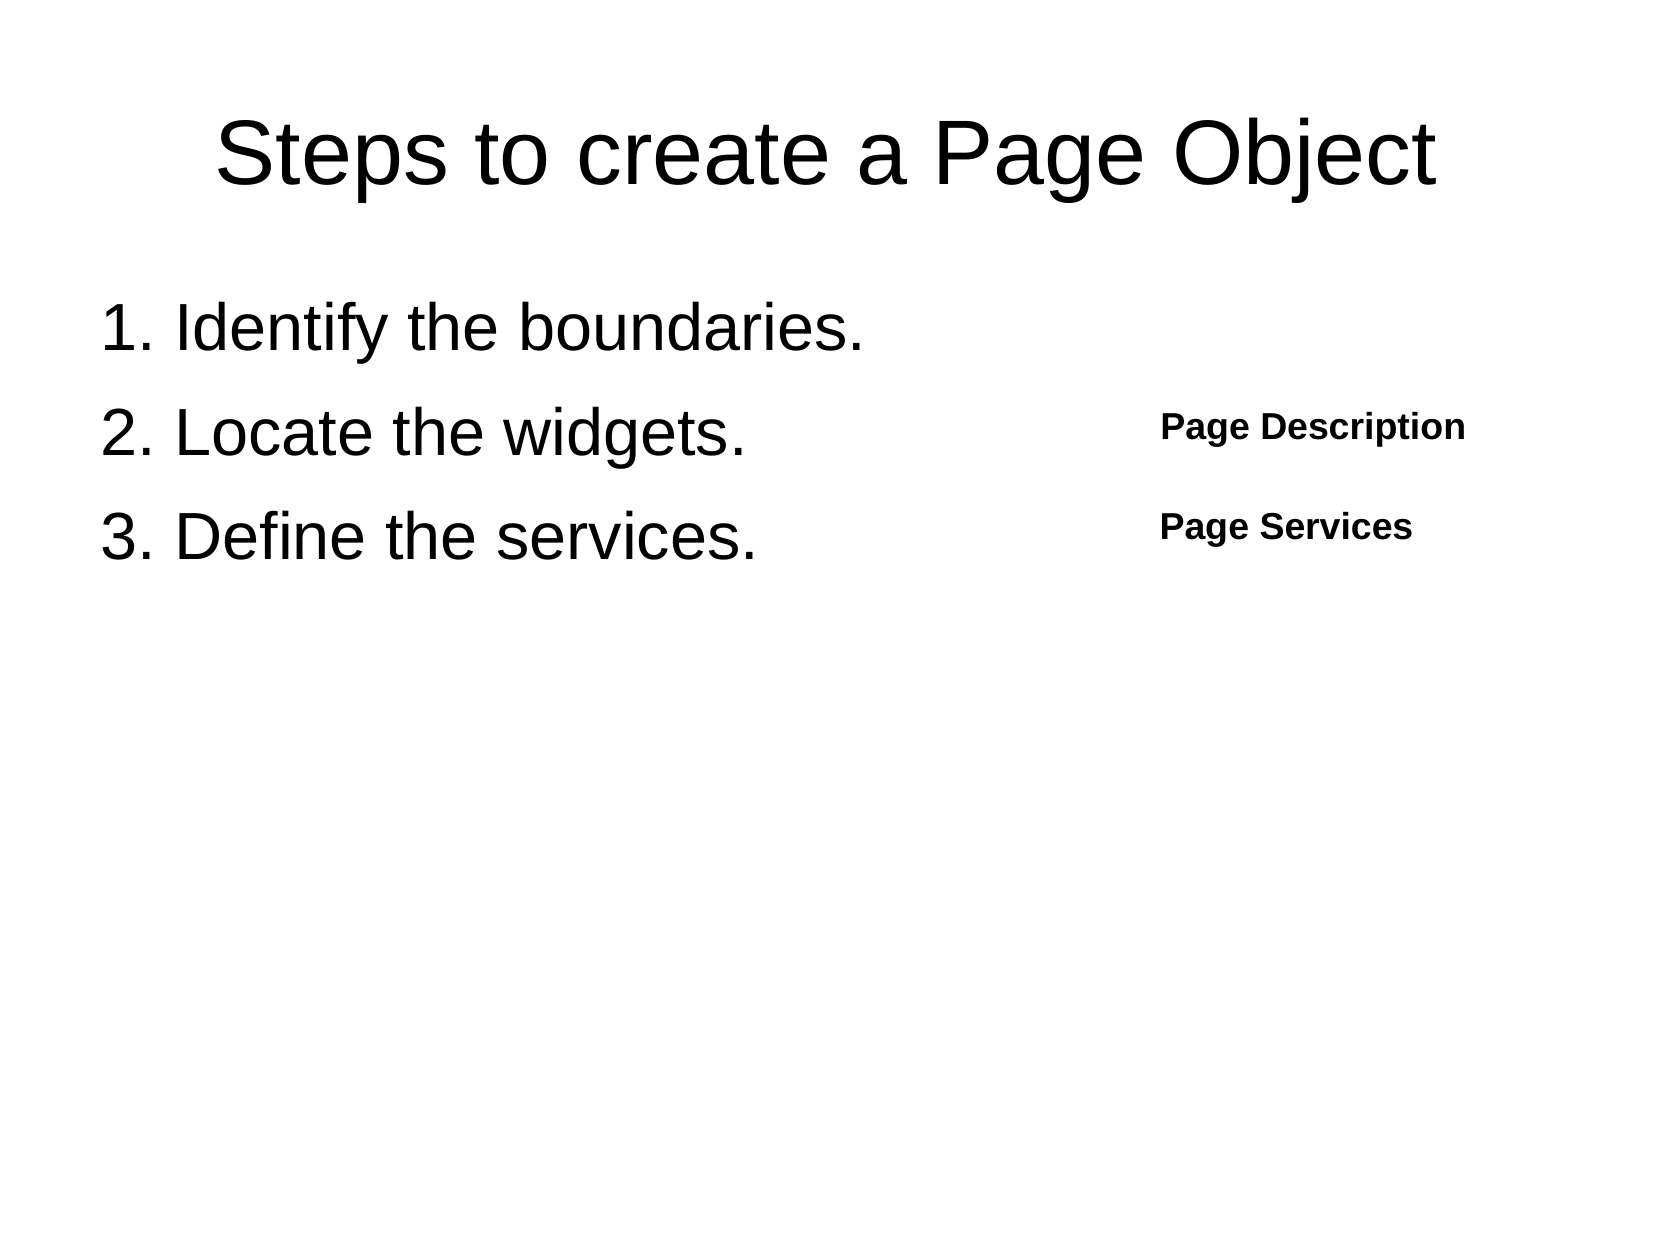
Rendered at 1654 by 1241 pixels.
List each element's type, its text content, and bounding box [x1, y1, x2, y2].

text_box Page Services [1031, 498, 1542, 559]
text_box Page Description [1058, 398, 1569, 459]
list Identify the boundaries. Locate the widgets. Define the services. [82, 290, 1561, 1010]
title Steps to create a Page Object [82, 49, 1571, 257]
